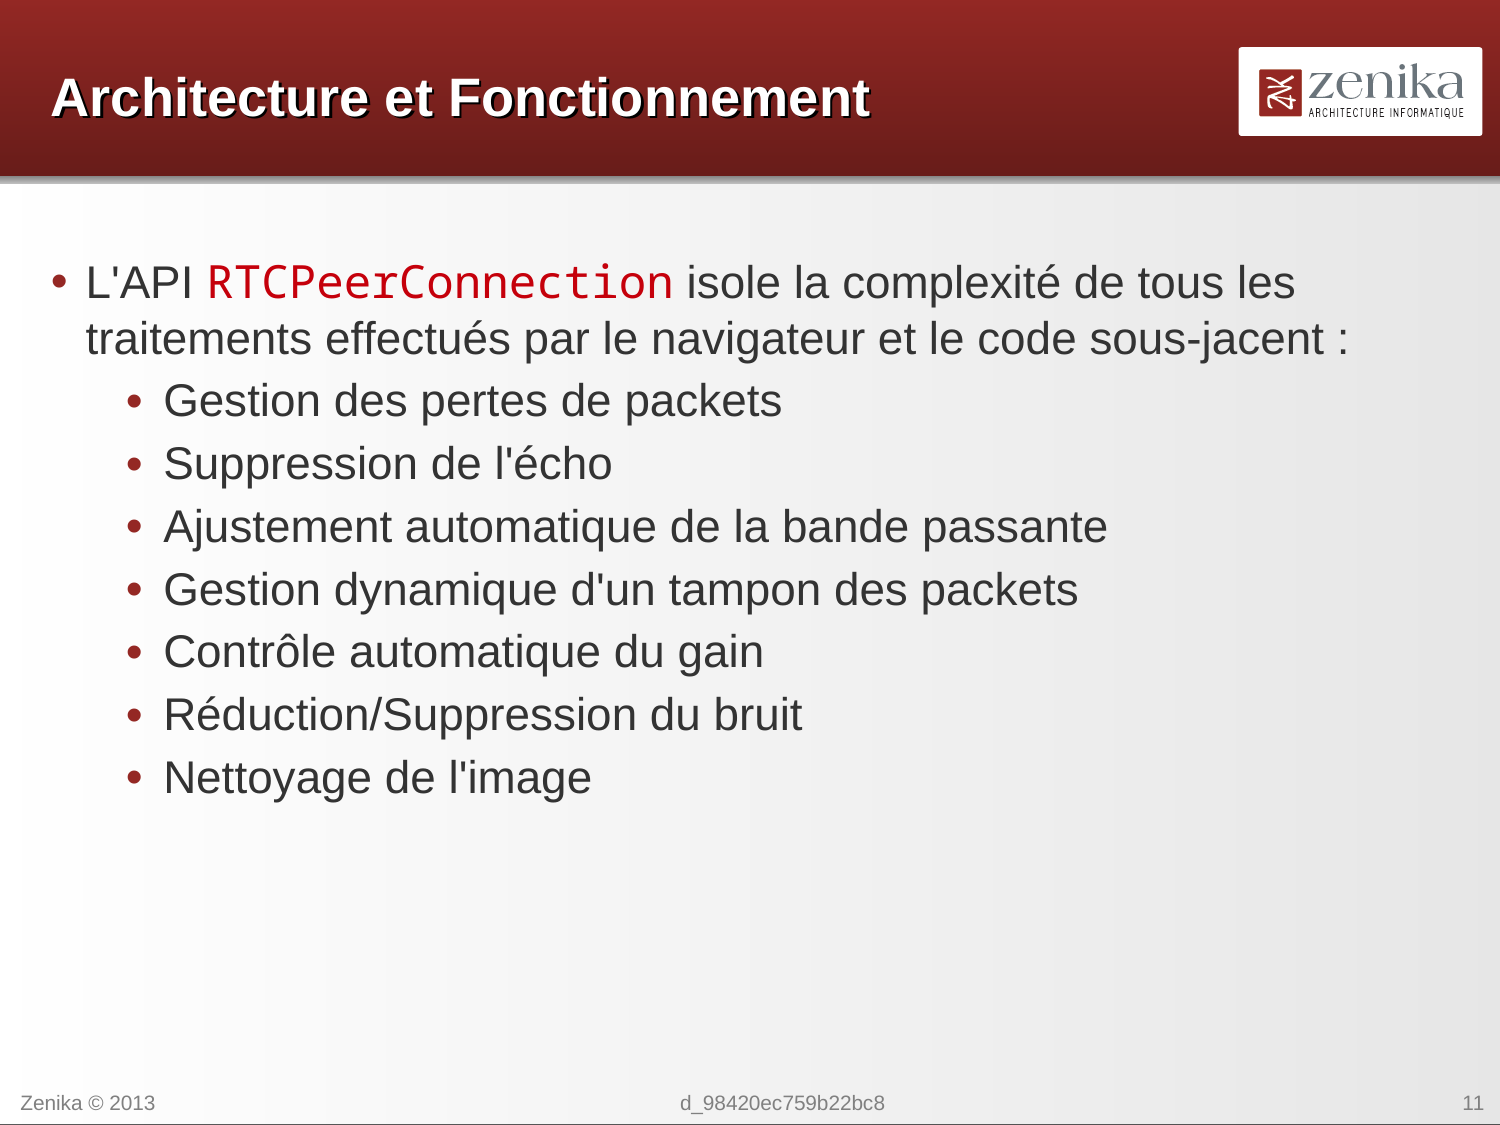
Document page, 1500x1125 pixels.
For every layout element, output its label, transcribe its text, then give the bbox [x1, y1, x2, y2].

list L'API RTCPeerConnection isole la complexité de tous les traitements effectués par le navigateur et le code sous-jacent : Gestion des pertes de packets Suppression de l'écho Ajustement automatique de la bande passante Gestion dynamique d'un tampon des packets Contrôle automatique du gain Réduction/Suppression du bruit Nettoyage de l'image [50, 250, 1435, 1052]
title Architecture et Fonctionnement [50, 15, 1206, 180]
picture [1257, 58, 1464, 125]
